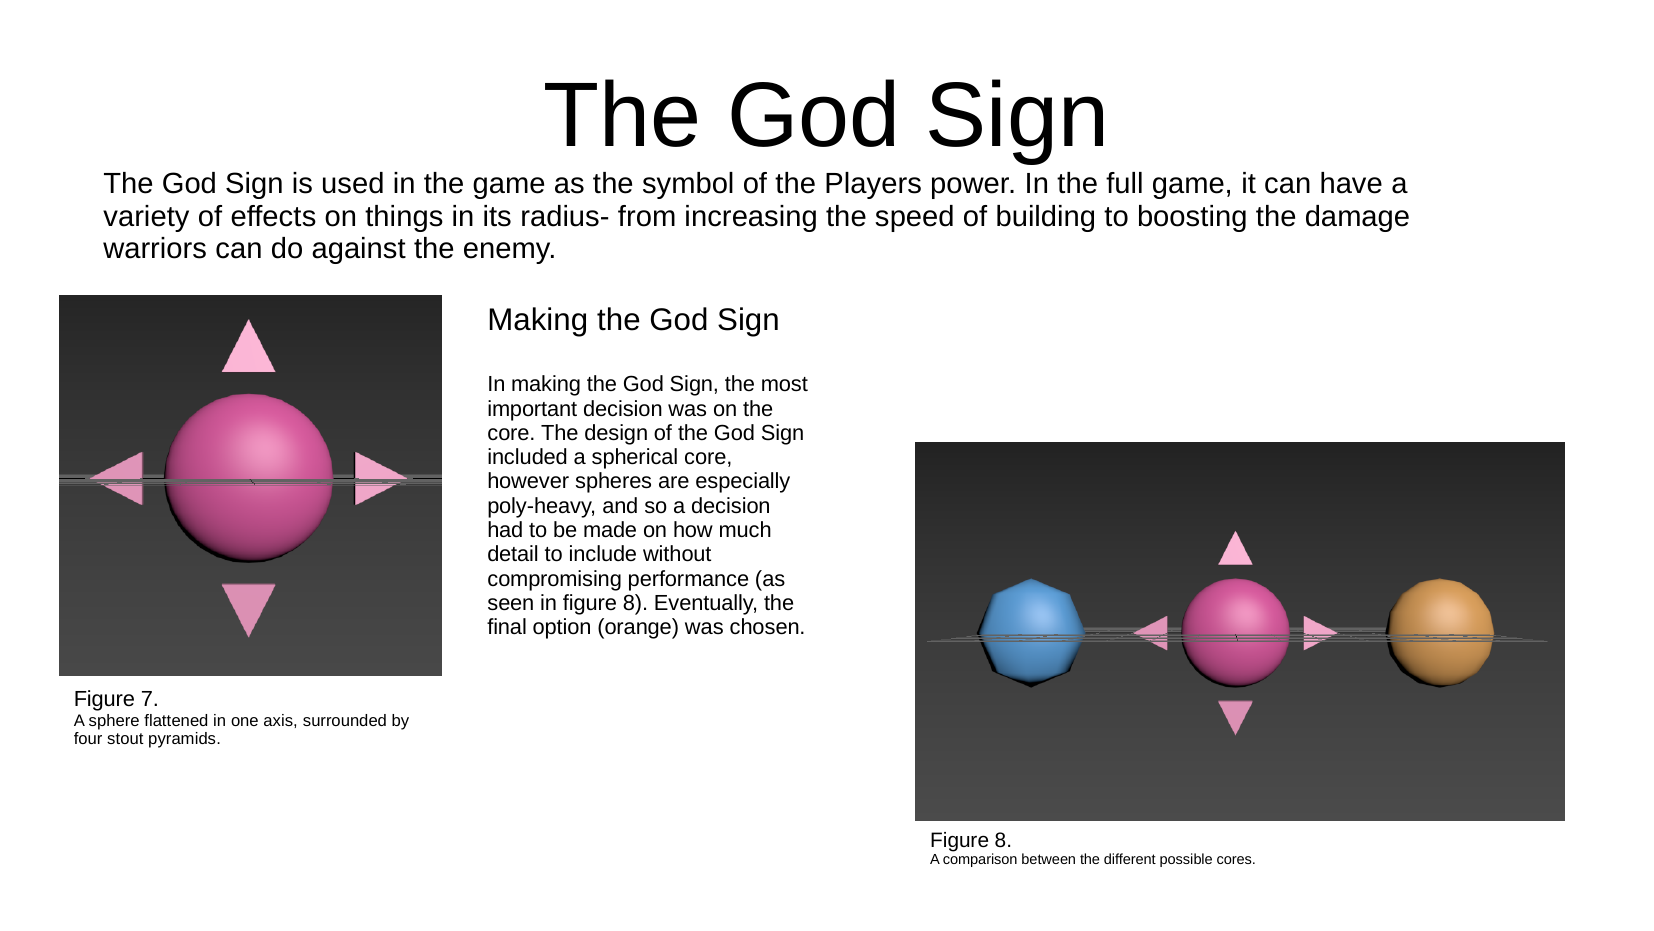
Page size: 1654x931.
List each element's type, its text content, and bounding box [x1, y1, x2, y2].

text_box Figure 8. A comparison between the different possible cores. [915, 820, 1565, 876]
text_box The God Sign is used in the game as the symbol of the Players power. In the full game, it can have a variety of effects on things in its radius- from increasing the speed of building to boosting the damage warriors can do against the enemy. [88, 159, 1447, 272]
title The God Sign [82, 37, 1571, 193]
text_box Making the God Sign In making the God Sign, the most important decision was on the core. The design of the God Sign included a spherical core, however spheres are especially poly-heavy, and so a decision had to be made on how much detail to include without compromising performance (as seen in figure 8). Eventually, the final option (orange) was chosen. [472, 295, 827, 647]
picture [59, 295, 442, 676]
text_box Figure 7. A sphere flattened in one axis, surrounded by four stout pyramids. [59, 679, 443, 756]
picture [915, 442, 1565, 820]
